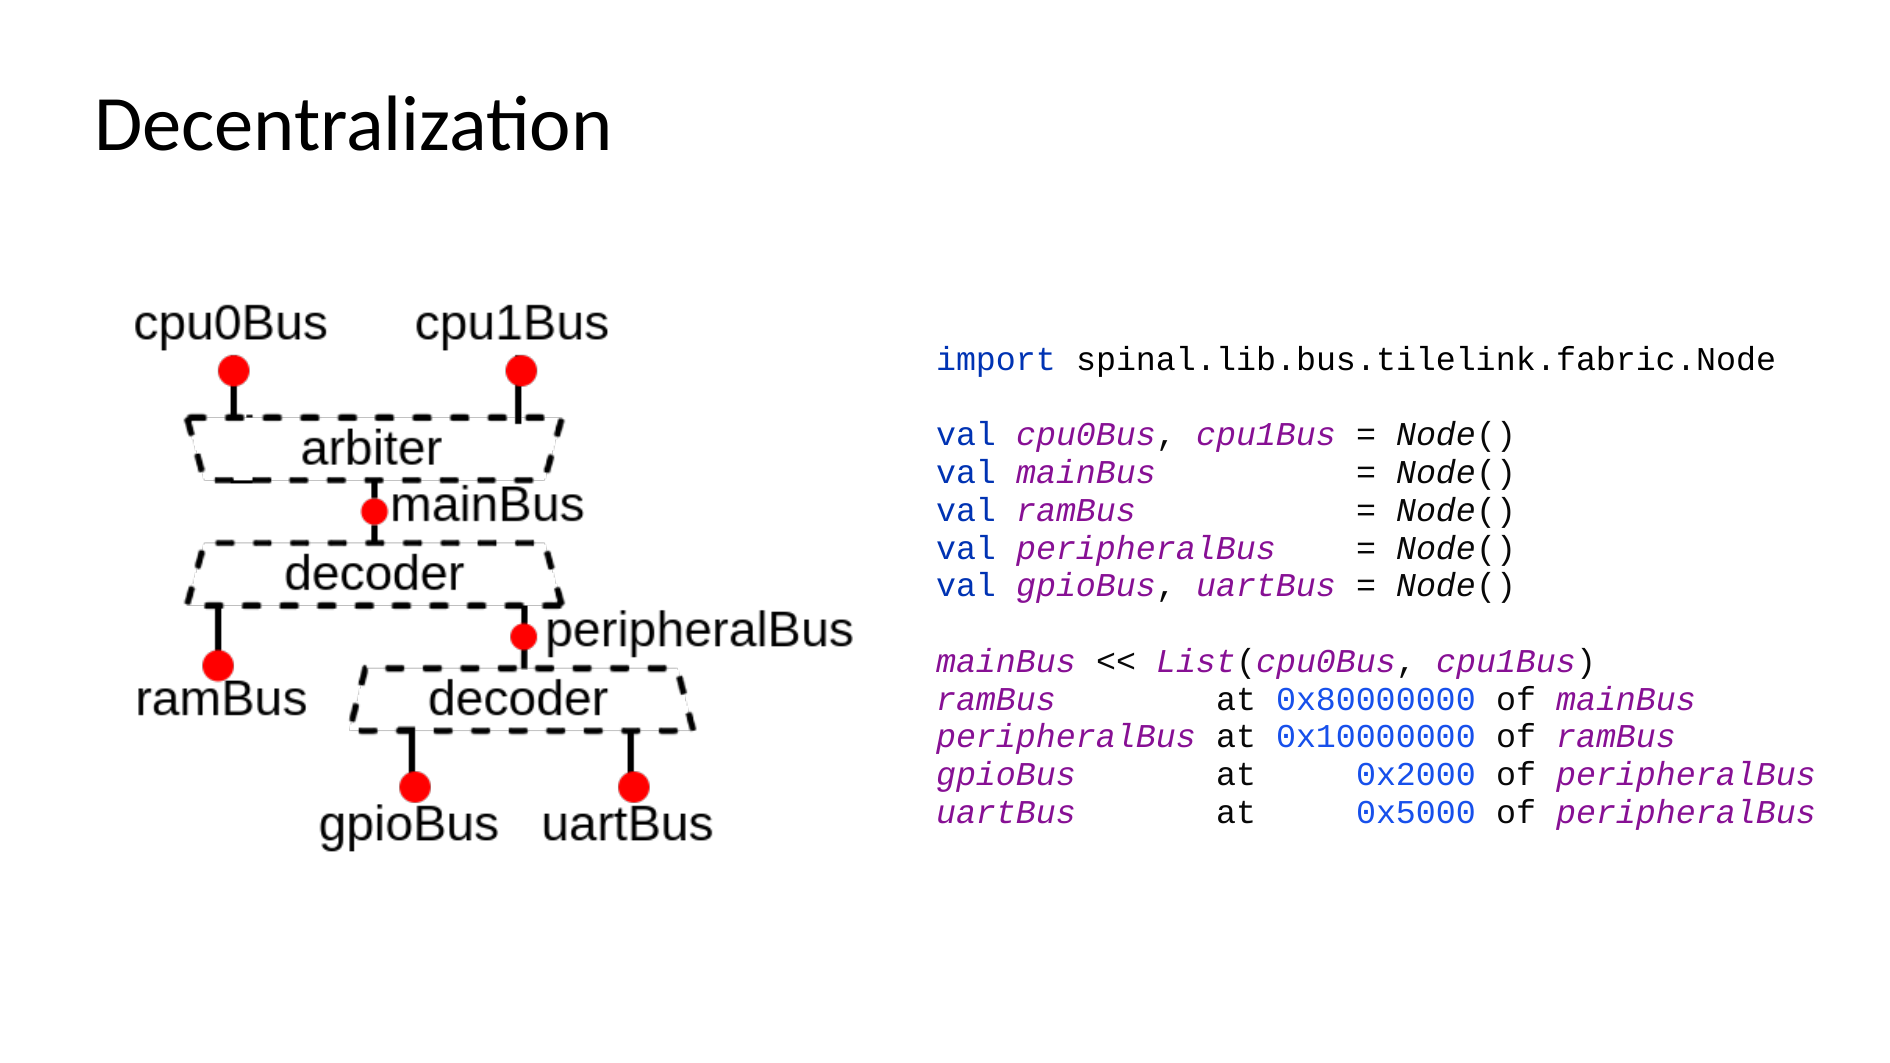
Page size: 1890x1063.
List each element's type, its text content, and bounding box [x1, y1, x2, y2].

text_box import spinal.lib.bus.tilelink.fabric.Node val cpu0Bus, cpu1Bus = Node() val mainBus = Node() val ramBus = Node() val peripheralBus = Node() val gpioBus, uartBus = Node() mainBus << List(cpu0Bus, cpu1Bus) ramBus at 0x80000000 of mainBus peripheralBus at 0x10000000 of ramBus gpioBus at 0x2000 of peripheralBus uartBus at 0x5000 of peripheralBus [953, 335, 1890, 880]
title Decentralization [94, 42, 1796, 220]
picture [59, 227, 953, 922]
